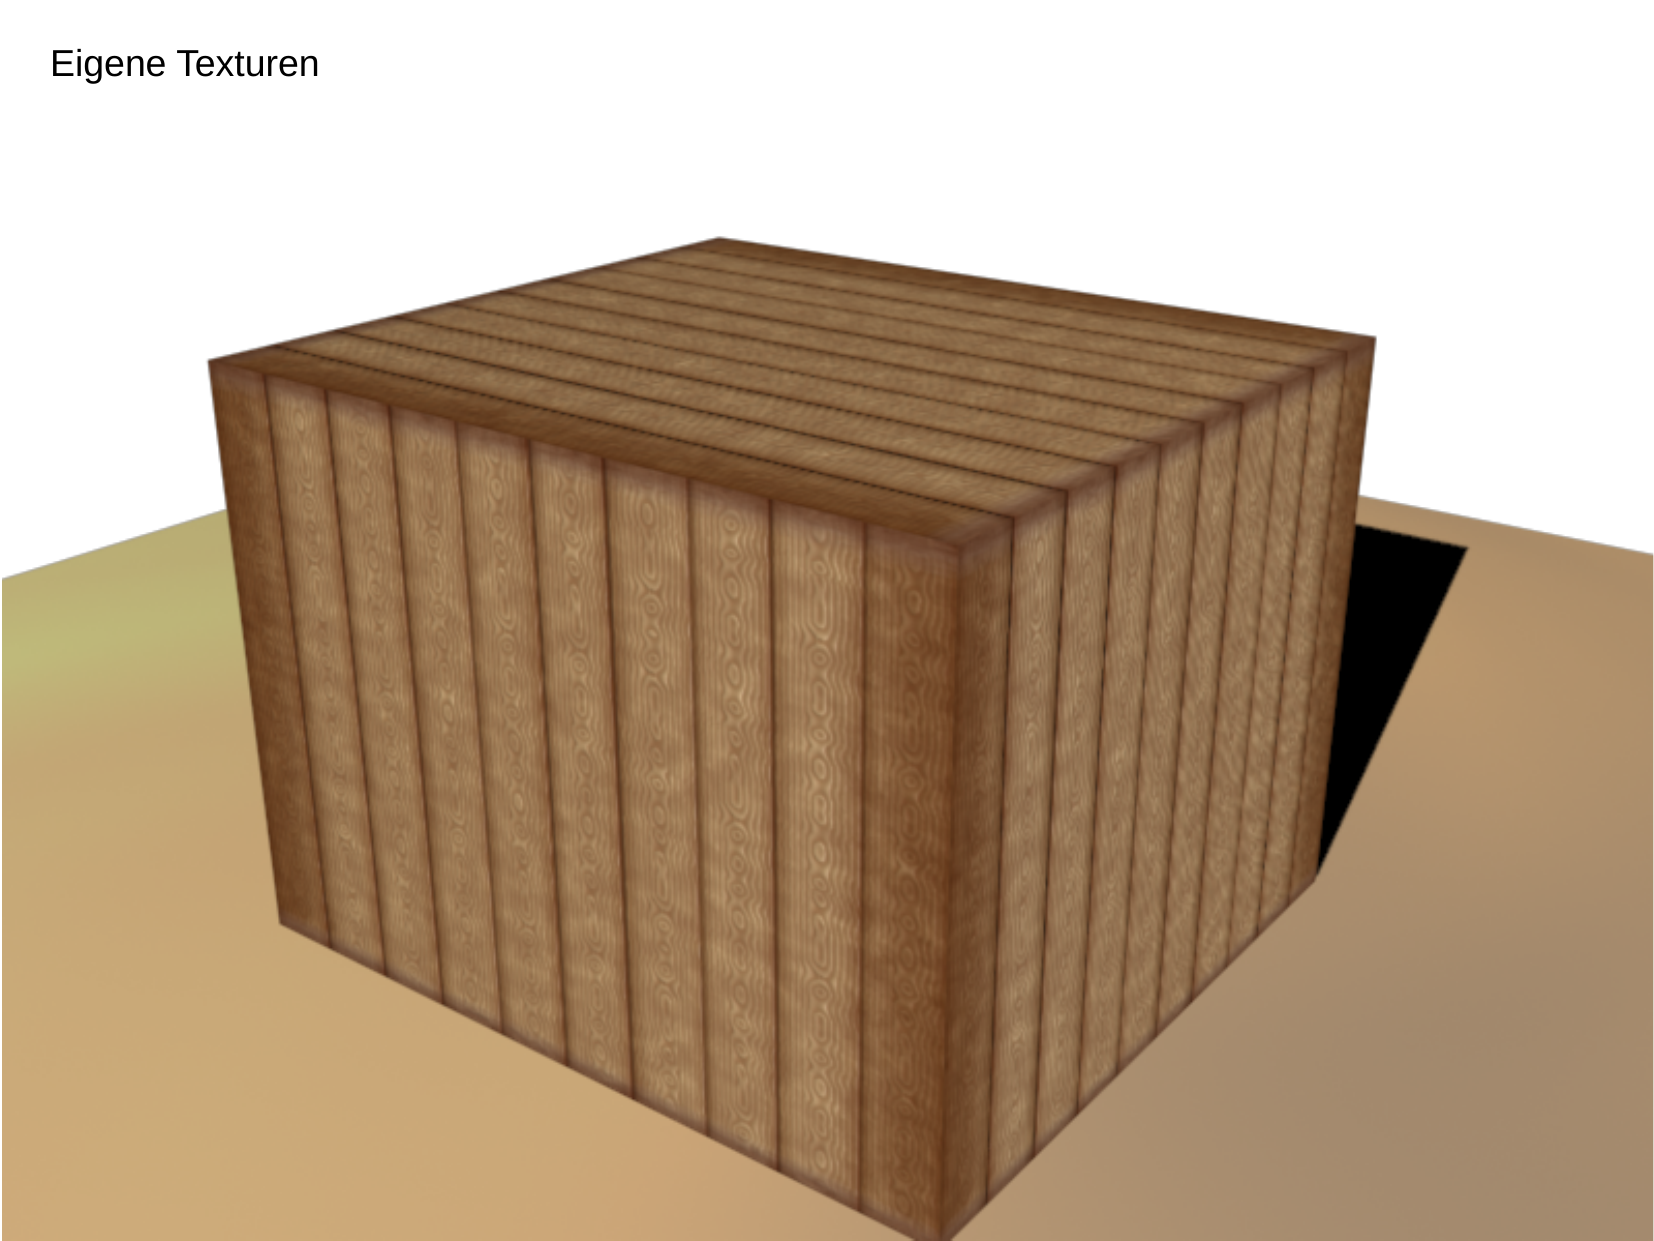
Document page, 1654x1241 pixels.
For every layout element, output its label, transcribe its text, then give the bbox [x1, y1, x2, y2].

text_box Eigene Texturen [35, 35, 603, 93]
picture [2, 0, 1654, 1241]
